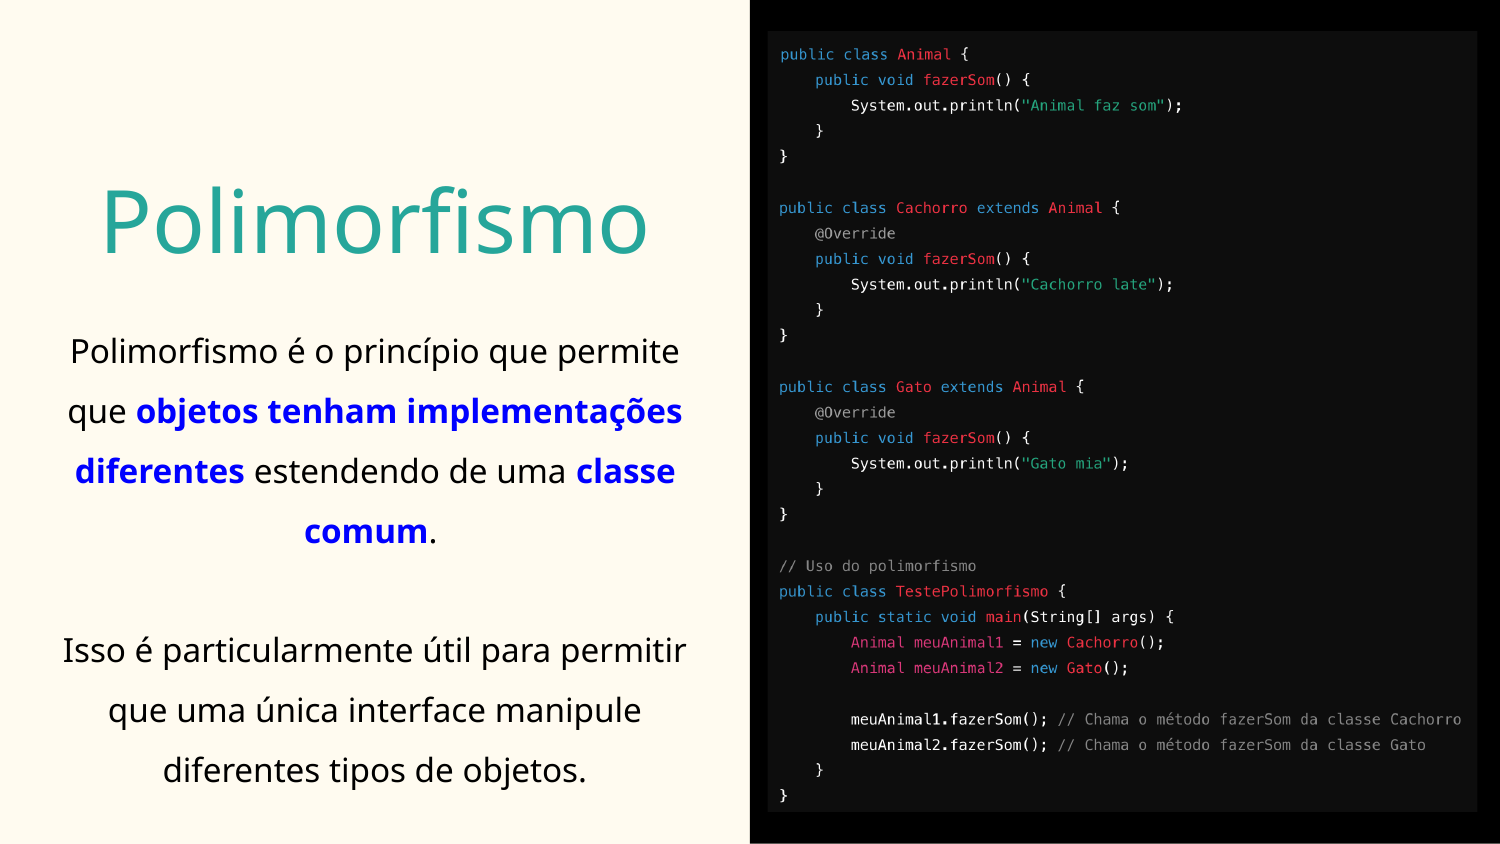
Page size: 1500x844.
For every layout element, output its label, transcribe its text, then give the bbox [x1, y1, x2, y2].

title Polimorfismo [43, 67, 708, 287]
picture [767, 31, 1478, 812]
subtitle Polimorfismo é o princípio que permite que objetos tenham implementações diferentes estendendo de uma classe comum. Isso é particularmente útil para permitir que uma única interface manipule diferentes tipos de objetos. [43, 295, 708, 724]
